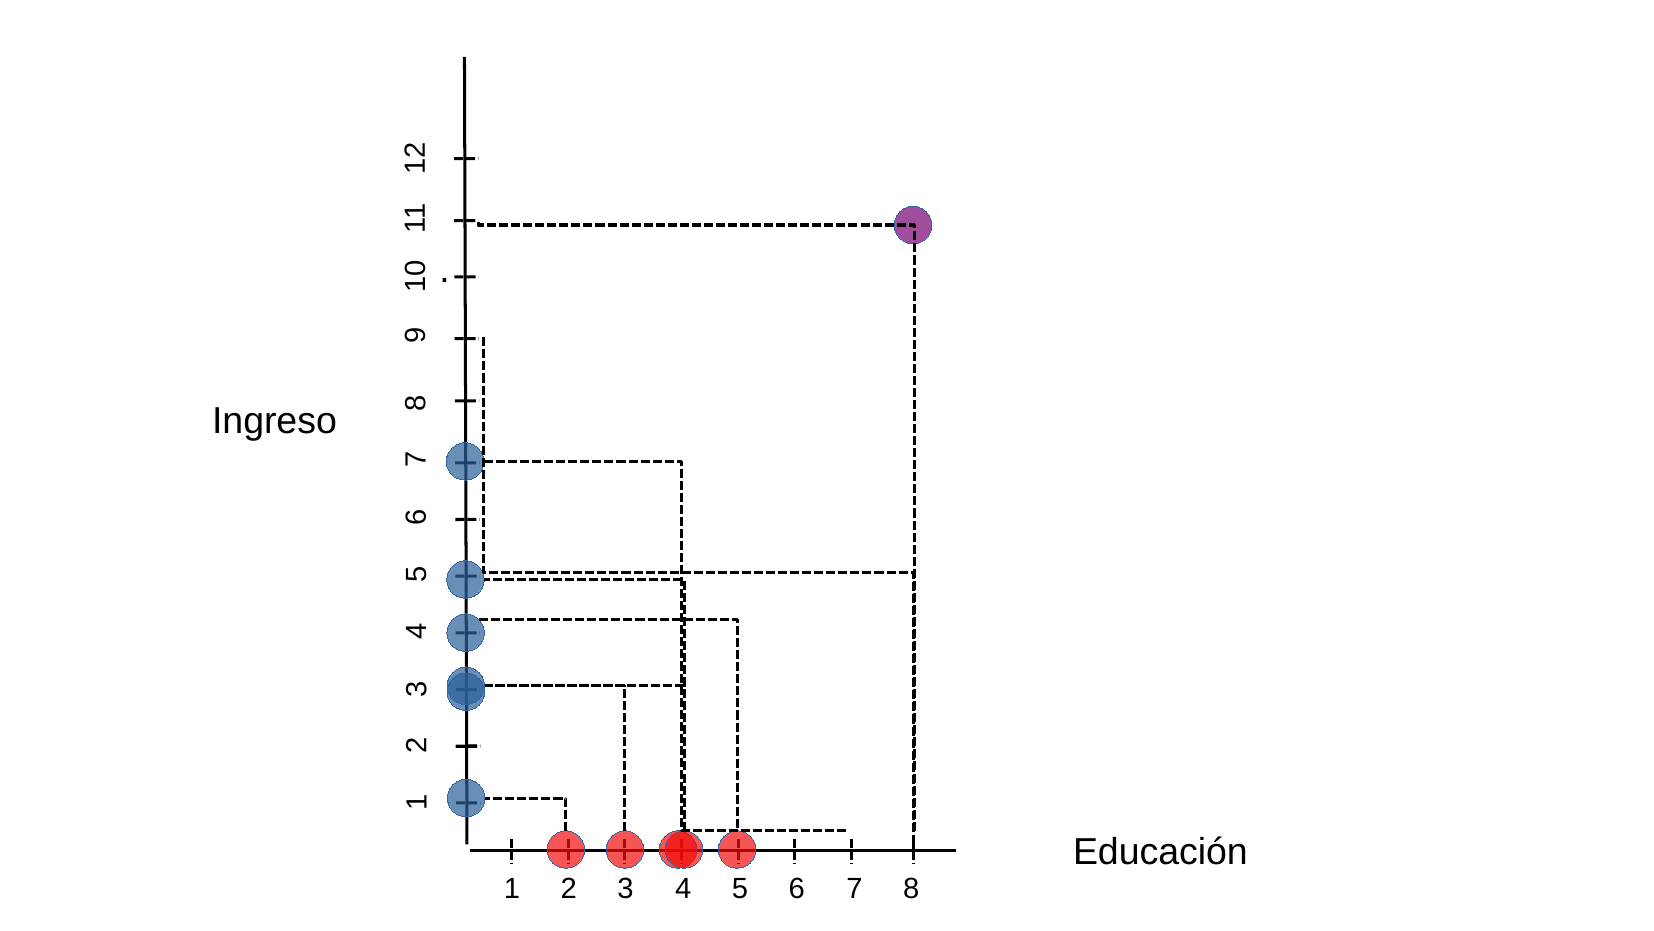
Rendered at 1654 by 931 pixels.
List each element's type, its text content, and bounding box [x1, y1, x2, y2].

text_box [447, 666, 485, 711]
text_box 9 [391, 312, 439, 359]
text_box 7 [391, 436, 440, 483]
text_box 5 [392, 550, 440, 598]
text_box 5 [717, 864, 764, 912]
text_box 6 [773, 864, 821, 912]
text_box [447, 779, 485, 817]
text_box 3 [392, 665, 441, 712]
text_box [446, 560, 485, 599]
text_box 6 [391, 494, 440, 541]
text_box 11 [390, 190, 471, 249]
text_box 2 [392, 722, 441, 769]
text_box [659, 830, 703, 869]
text_box [547, 830, 585, 869]
text_box 12 [390, 112, 471, 190]
text_box 10 [390, 248, 472, 308]
text_box 8 [391, 379, 440, 426]
text_box 7 [831, 864, 879, 912]
text_box 2 [545, 864, 593, 912]
text_box 1 [489, 864, 536, 912]
text_box Ingreso [137, 391, 412, 449]
text_box [894, 206, 932, 244]
text_box 8 [888, 864, 935, 912]
text_box [718, 830, 756, 869]
text_box [606, 830, 644, 869]
text_box 1 [392, 778, 441, 826]
text_box [446, 442, 484, 481]
text_box 3 [602, 864, 649, 912]
text_box 4 [392, 607, 440, 654]
text_box . [471, 240, 478, 298]
text_box 4 [660, 864, 707, 912]
text_box [446, 613, 485, 652]
text_box Educación [1023, 822, 1298, 880]
